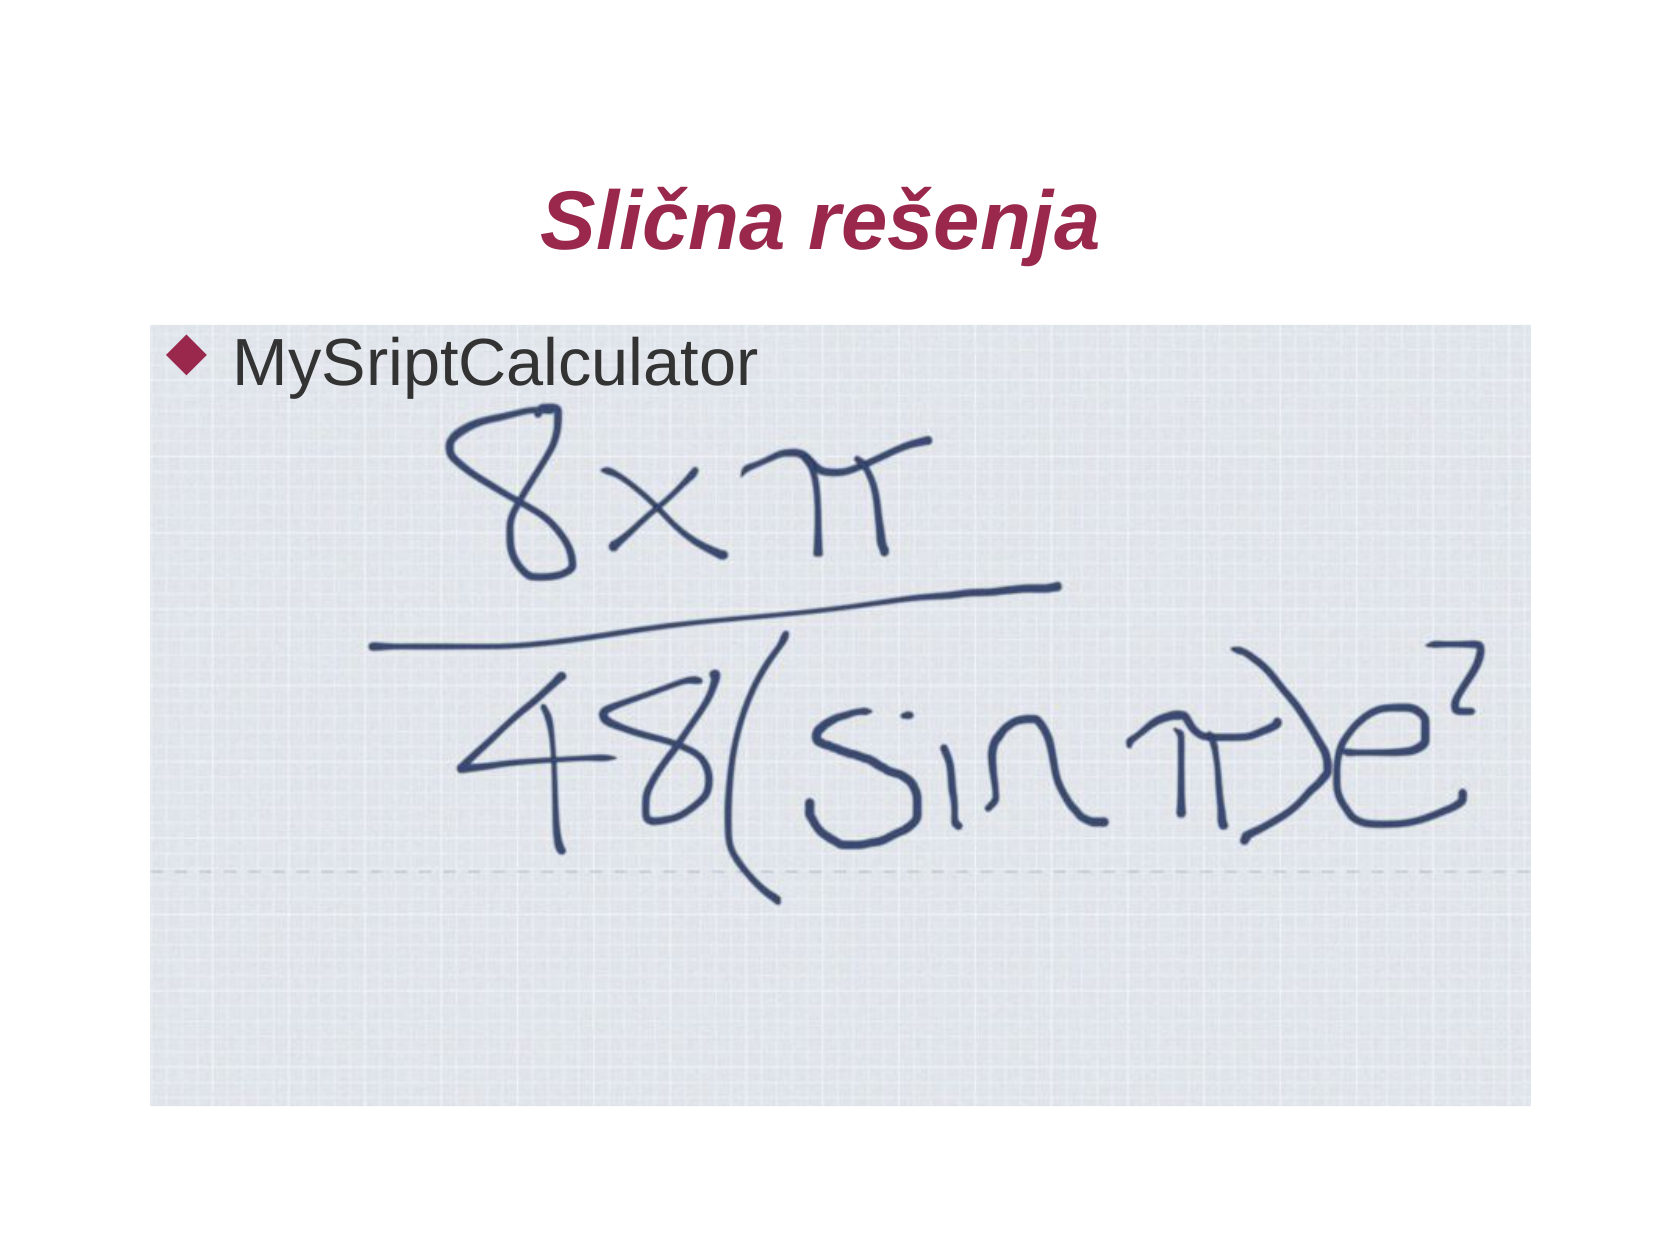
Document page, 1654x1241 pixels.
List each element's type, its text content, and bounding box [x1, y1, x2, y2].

list MySriptCalculator [150, 324, 1531, 1107]
title Slična rešenja [135, 117, 1506, 325]
